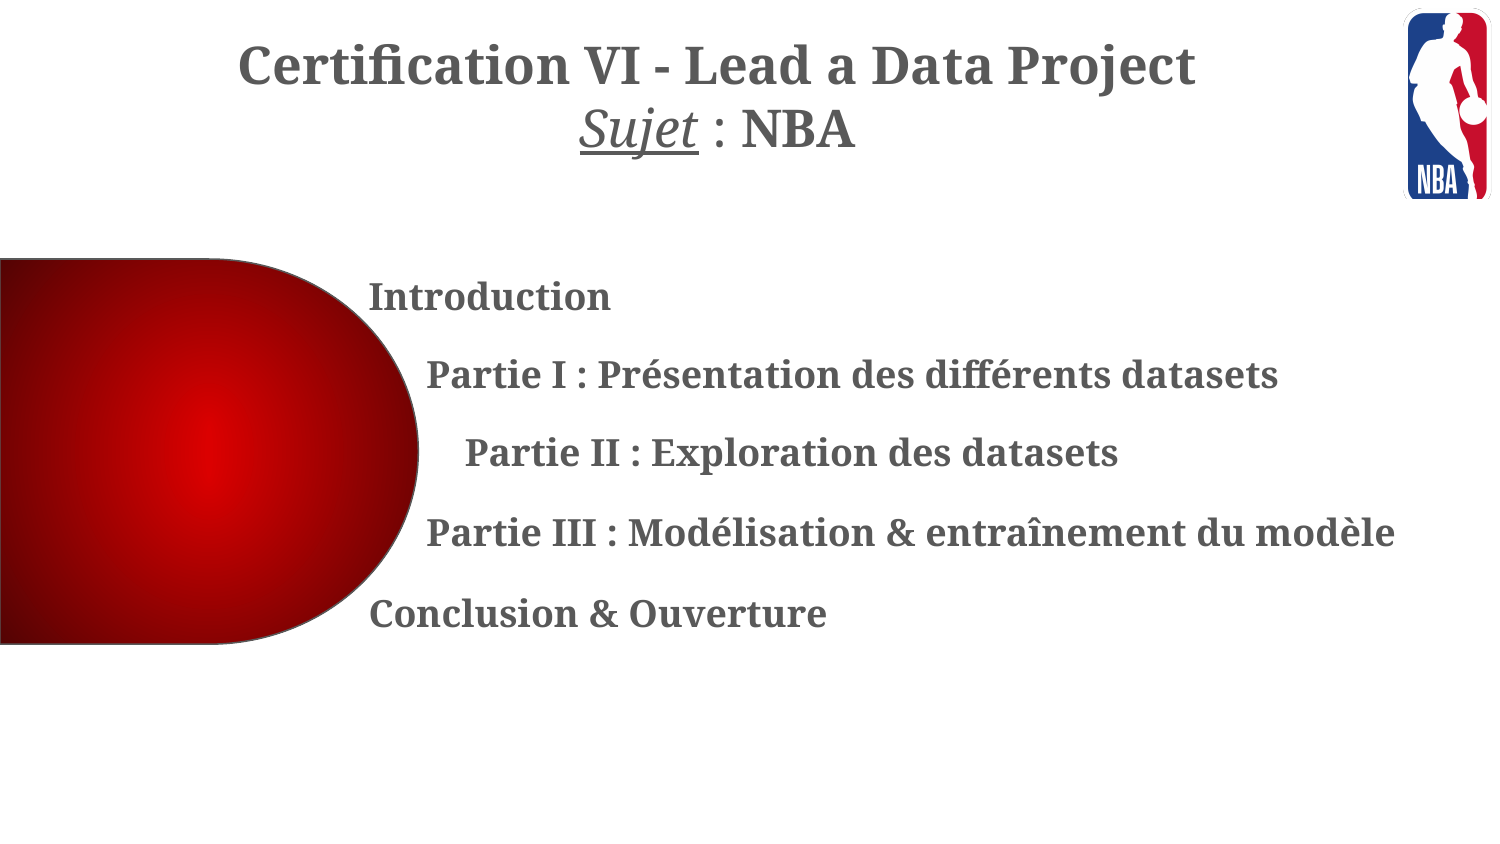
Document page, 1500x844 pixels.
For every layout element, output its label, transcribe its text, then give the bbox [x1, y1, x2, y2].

text_box Partie III : Modélisation & entraînement du modèle [411, 494, 1478, 570]
text_box Certification VI - Lead a Data Project Sujet : NBA [211, 12, 1237, 179]
text_box Introduction [353, 258, 671, 334]
text_box [0, 259, 419, 645]
text_box Partie II : Exploration des datasets [449, 413, 1457, 489]
text_box Partie I : Présentation des différents datasets [411, 335, 1446, 411]
picture [1403, 0, 1492, 199]
text_box Conclusion & Ouverture [353, 575, 867, 651]
